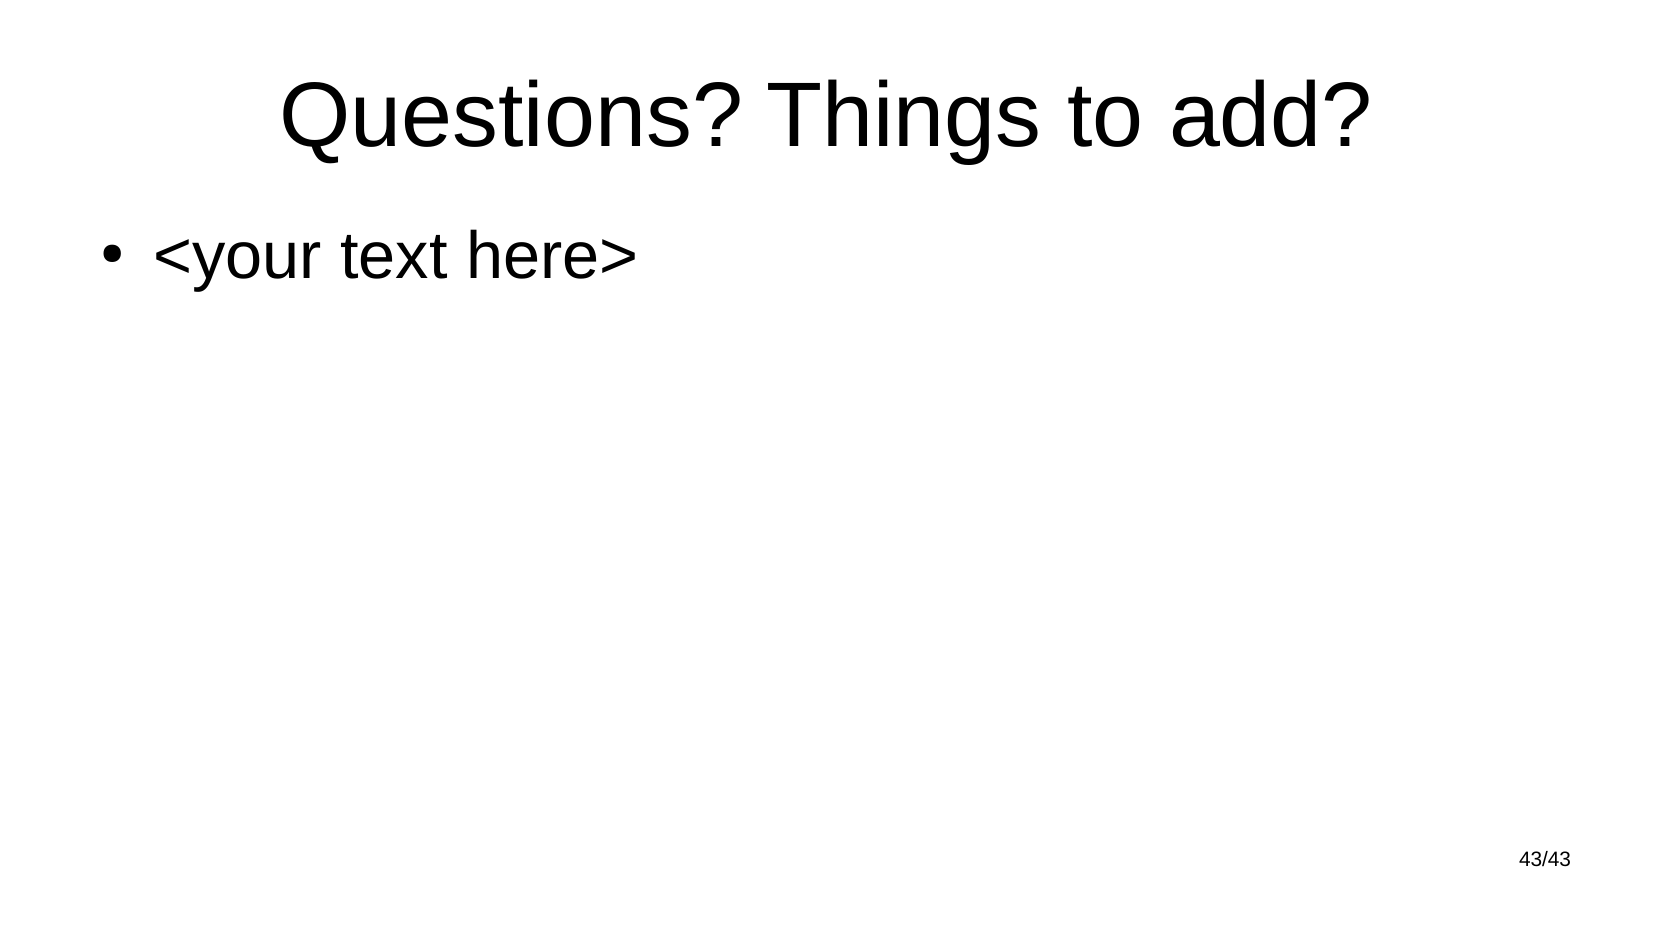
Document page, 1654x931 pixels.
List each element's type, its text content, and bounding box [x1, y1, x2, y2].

list <your text here> [82, 217, 1571, 758]
title Questions? Things to add? [82, 37, 1571, 193]
